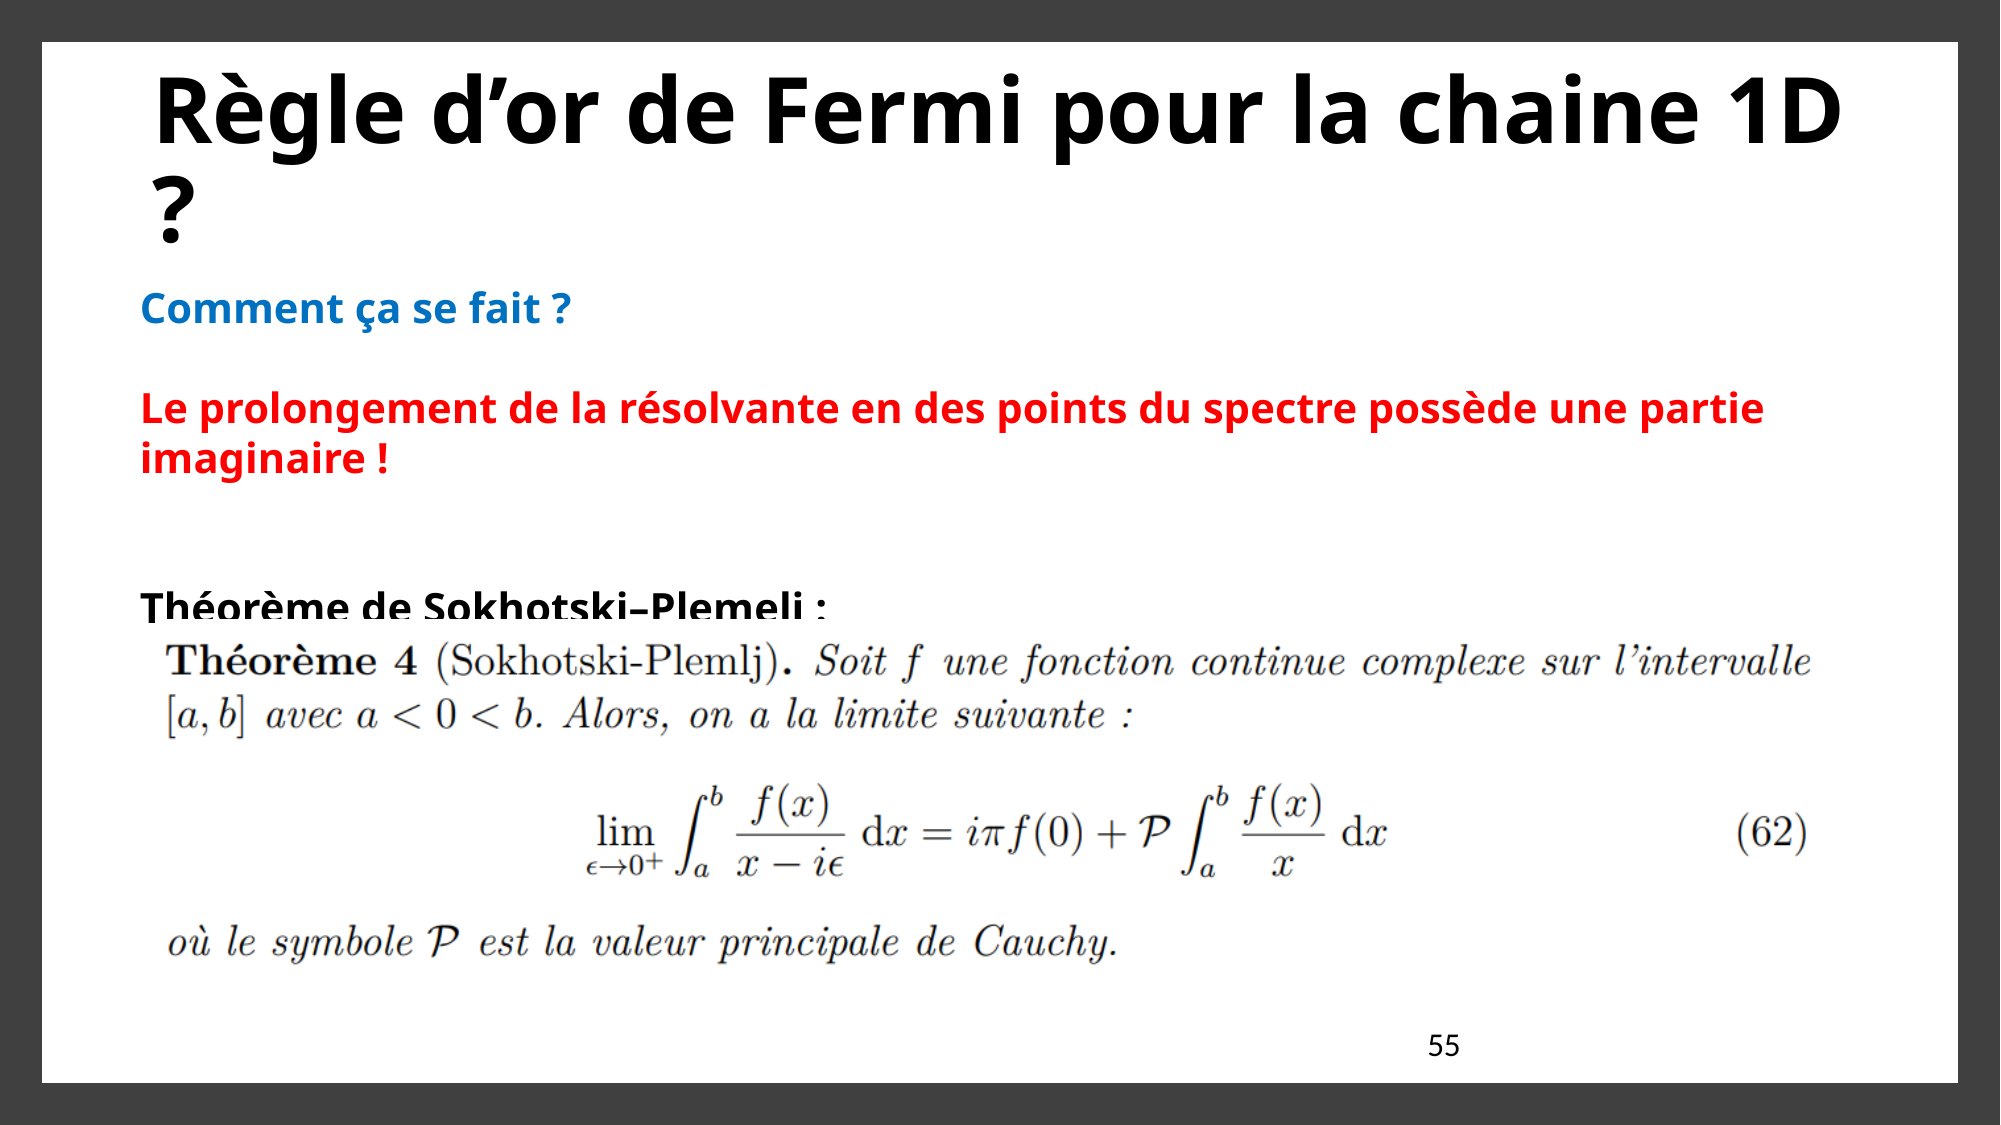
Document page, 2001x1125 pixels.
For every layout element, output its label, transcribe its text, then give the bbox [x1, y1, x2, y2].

title Règle d’or de Fermi pour la chaine 1D ? [137, 54, 1863, 273]
picture [161, 619, 1839, 983]
text_box [0, 0, 2000, 1125]
text_box Comment ça se fait ? Le prolongement de la résolvante en des points du spectre possède une partie imaginaire ! Théorème de Sokhotski–Plemelj : [124, 274, 1875, 593]
